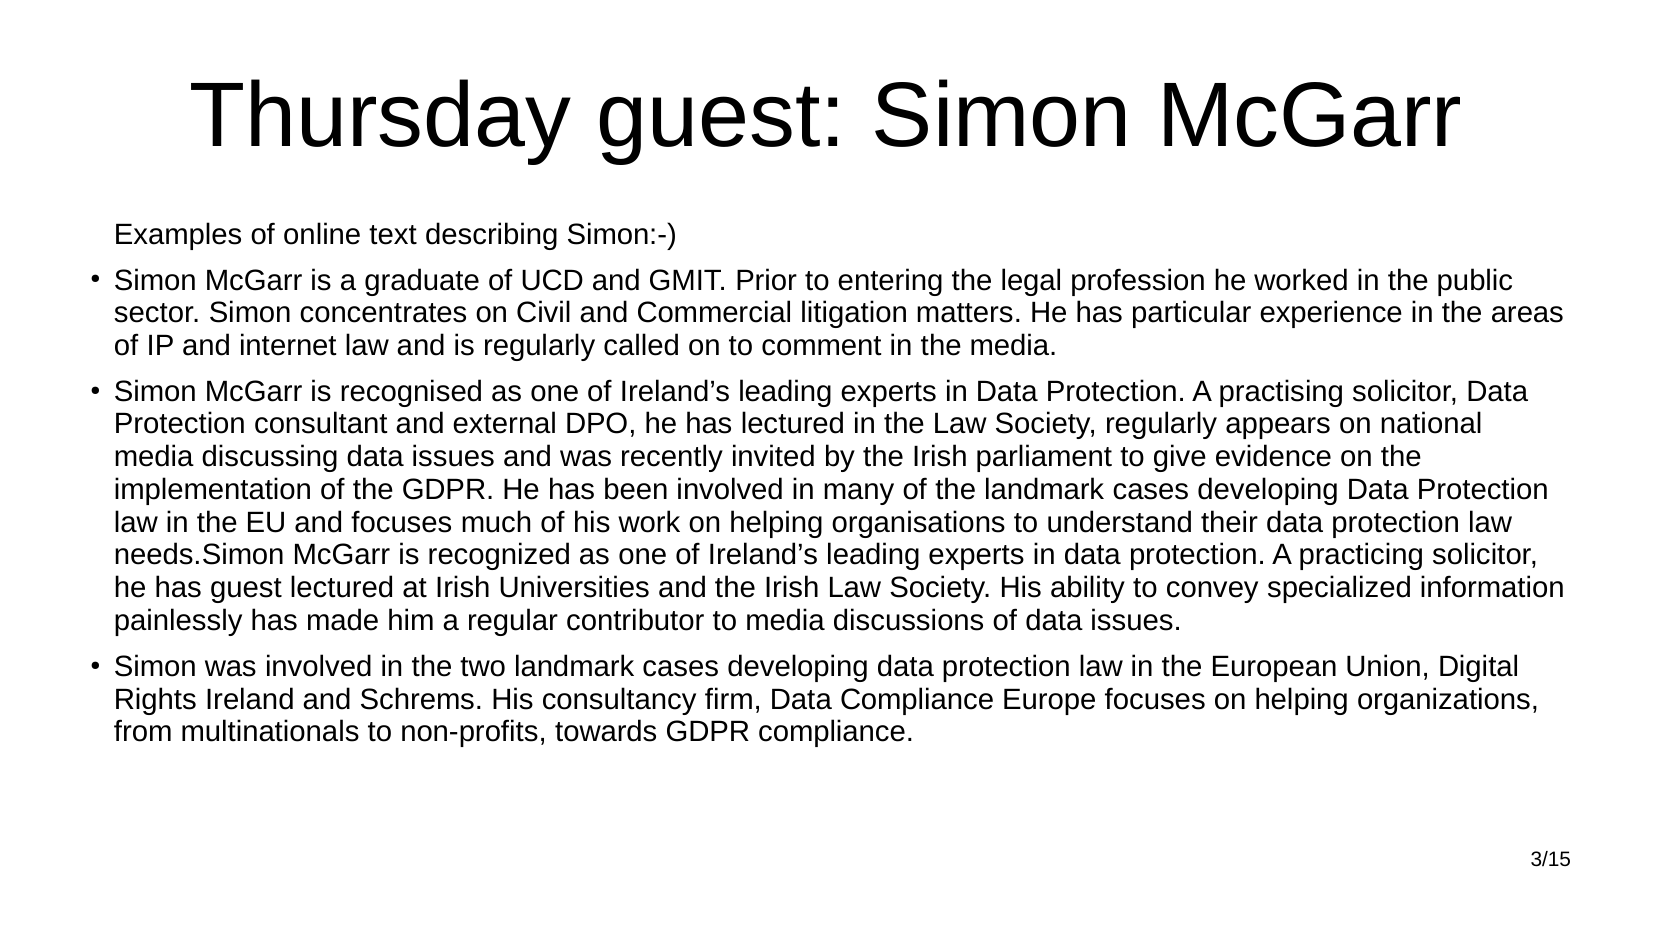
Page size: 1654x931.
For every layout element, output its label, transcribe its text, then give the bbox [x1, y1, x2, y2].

title Thursday guest: Simon McGarr [82, 37, 1571, 193]
list Examples of online text describing Simon:-) Simon McGarr is a graduate of UCD and GMIT. Prior to entering the legal profession he worked in the public sector. Simon concentrates on Civil and Commercial litigation matters. He has particular experience in the areas of IP and internet law and is regularly called on to comment in the media. Simon McGarr is recognised as one of Ireland’s leading experts in Data Protection. A practising solicitor, Data Protection consultant and external DPO, he has lectured in the Law Society, regularly appears on national media discussing data issues and was recently invited by the Irish parliament to give evidence on the implementation of the GDPR. He has been involved in many of the landmark cases developing Data Protection law in the EU and focuses much of his work on helping organisations to understand their data protection law needs.Simon McGarr is recognized as one of Ireland’s leading experts in data protection. A practicing solicitor, he has guest lectured at Irish Universities and the Irish Law Society. His ability to convey specialized information painlessly has made him a regular contributor to media discussions of data issues. Simon was involved in the two landmark cases developing data protection law in the European Union, Digital Rights Ireland and Schrems. His consultancy firm, Data Compliance Europe focuses on helping organizations, from multinationals to non-profits, towards GDPR compliance. [82, 217, 1571, 758]
